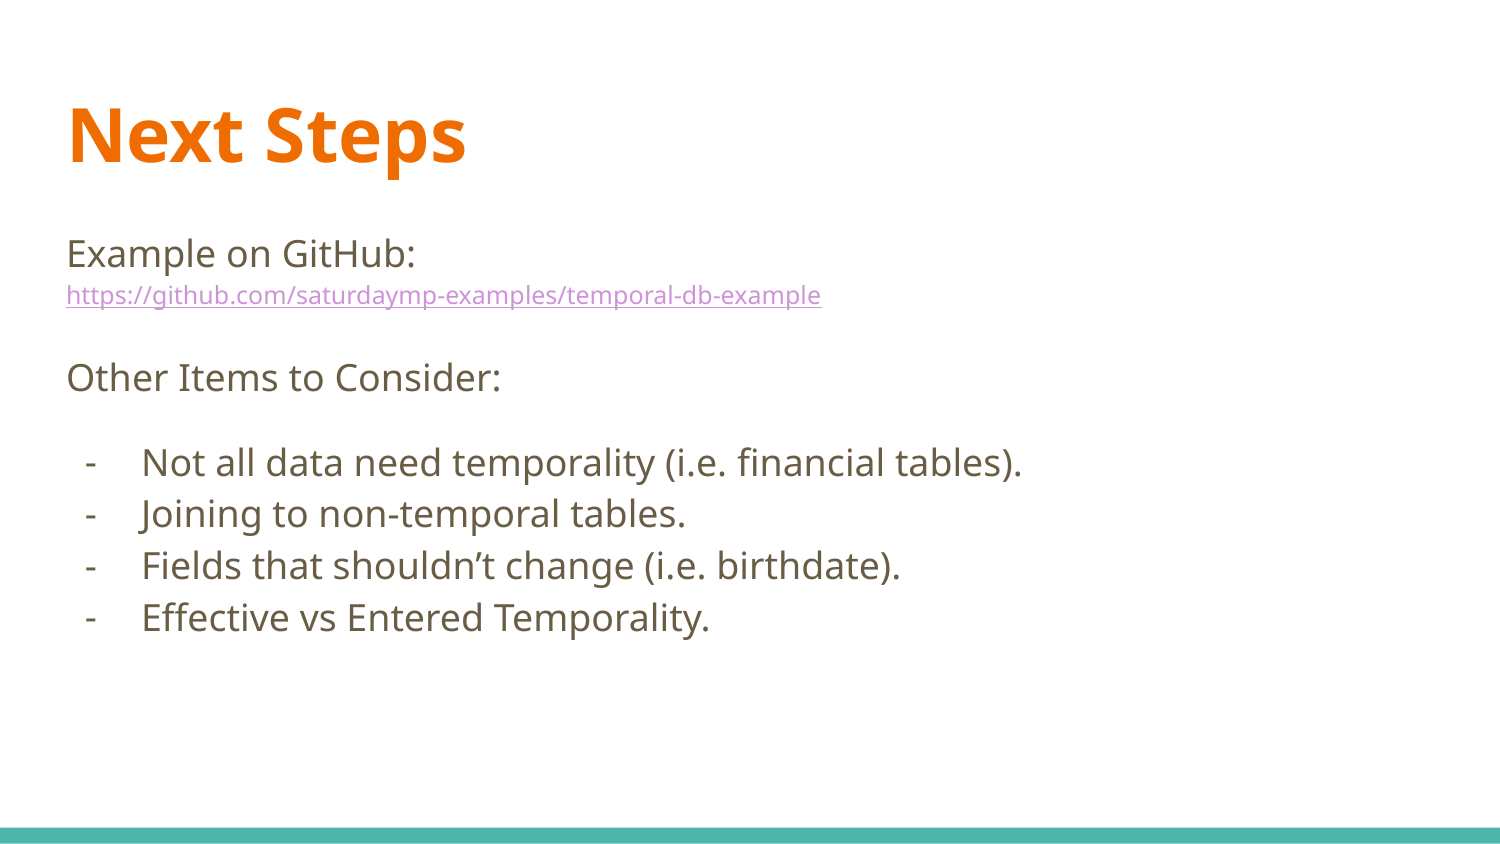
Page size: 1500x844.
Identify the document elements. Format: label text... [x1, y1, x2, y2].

title Next Steps [51, 72, 1449, 189]
list Example on GitHub: https://github.com/saturdaymp-examples/temporal-db-example Other Items to Consider: Not all data need temporality (i.e. financial tables). Joining to non-temporal tables. Fields that shouldn’t change (i.e. birthdate). Effective vs Entered Temporality. [51, 207, 1449, 750]
